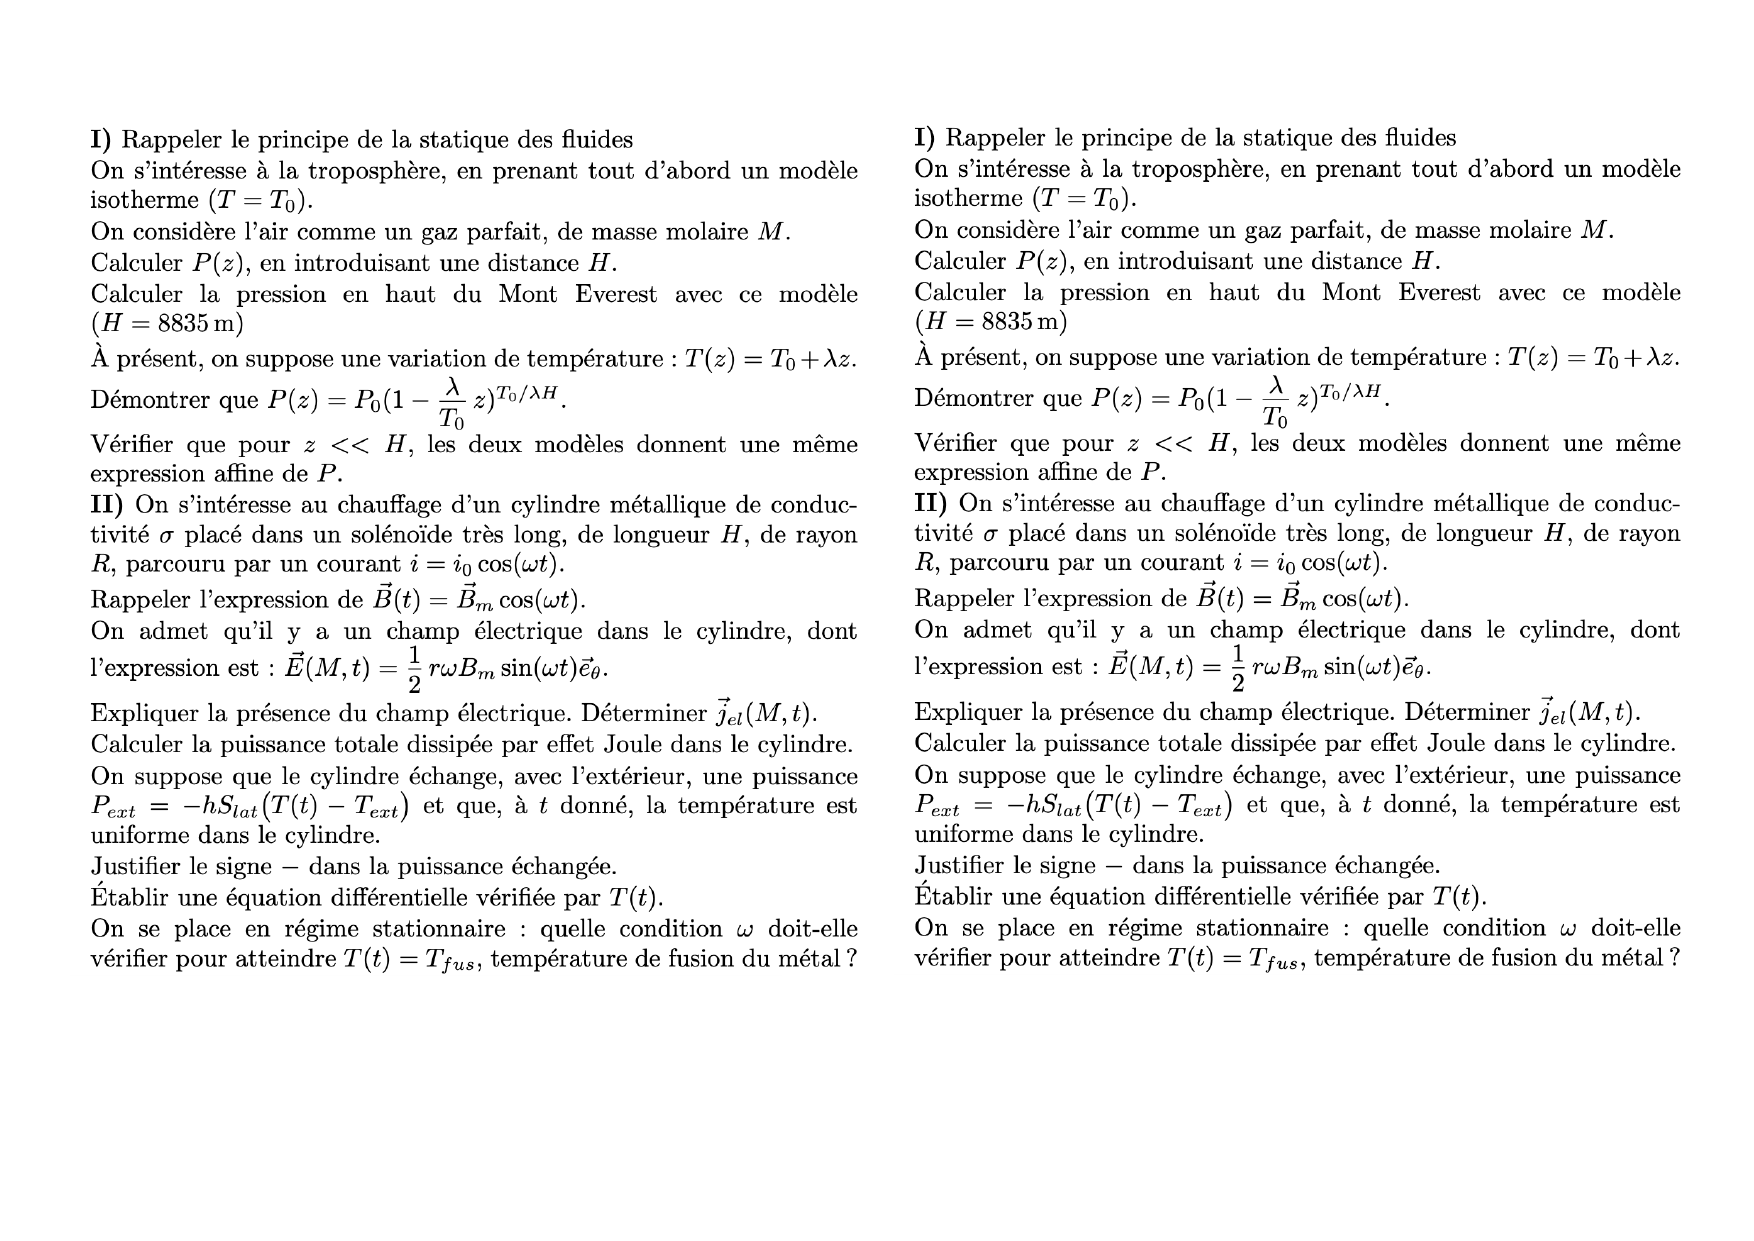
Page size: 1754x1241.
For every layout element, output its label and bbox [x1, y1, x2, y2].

picture [894, 116, 1695, 975]
picture [70, 118, 872, 976]
